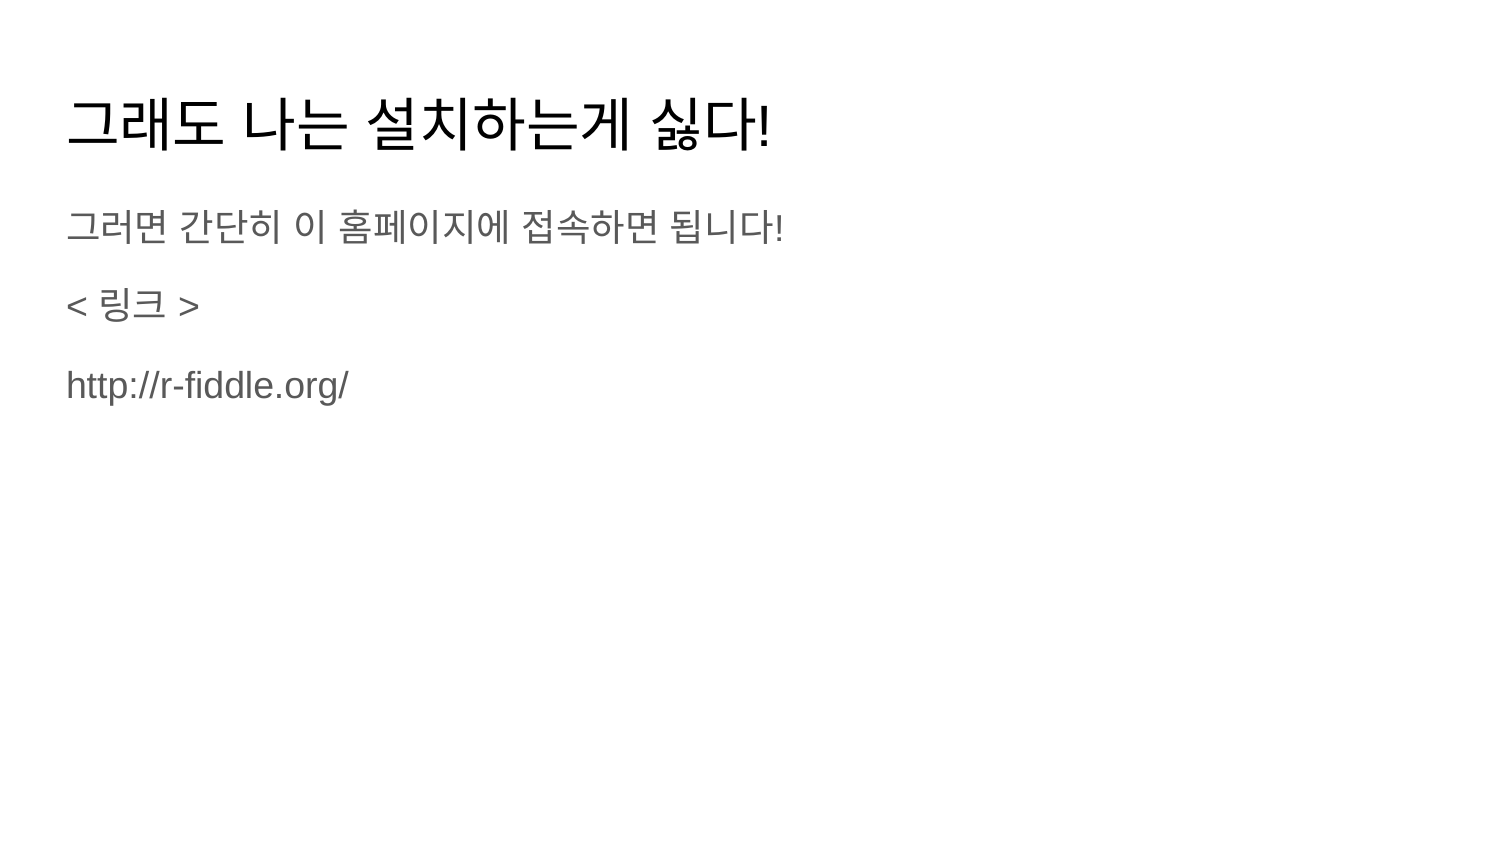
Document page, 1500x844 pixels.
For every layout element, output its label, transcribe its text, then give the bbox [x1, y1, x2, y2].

title 그래도 나는 설치하는게 싫다! [51, 72, 1449, 167]
list 그러면 간단히 이 홈페이지에 접속하면 됩니다! < 링크 > http://r-fiddle.org/ [51, 189, 1449, 750]
